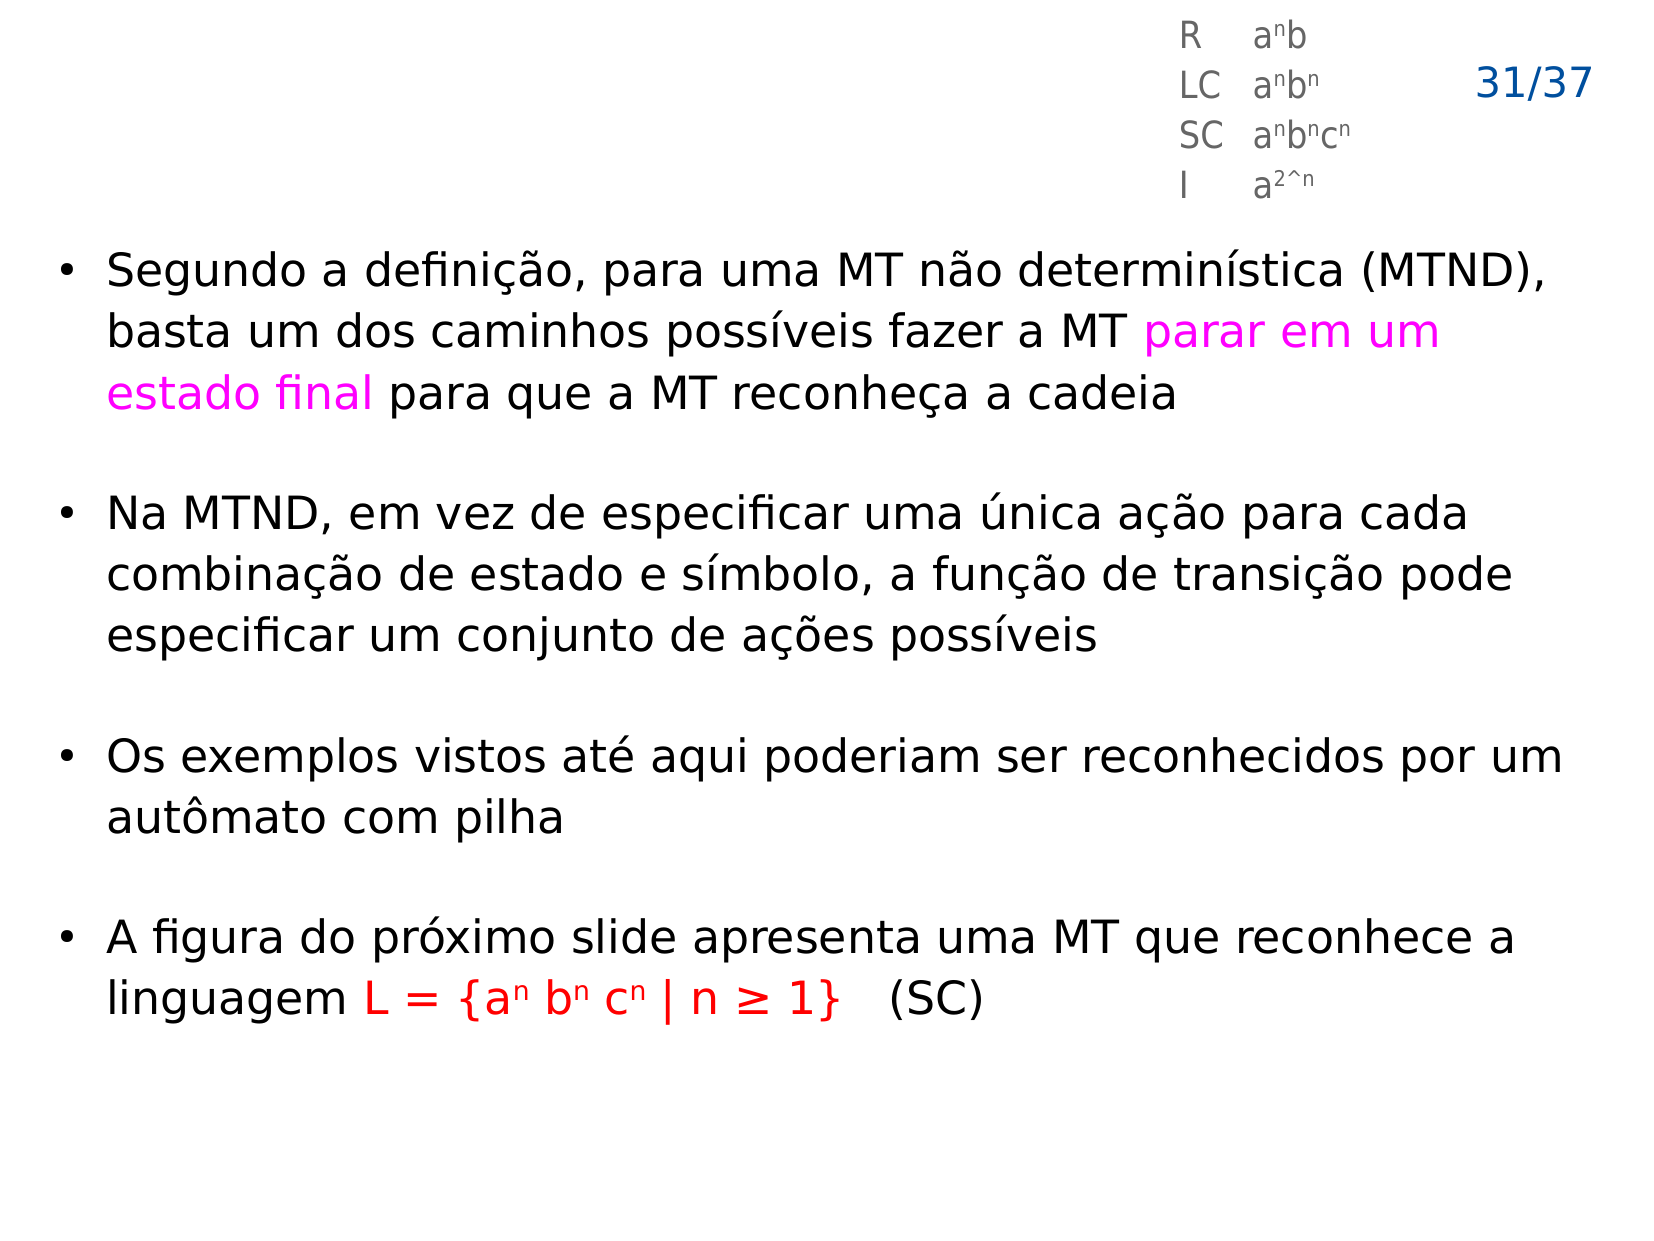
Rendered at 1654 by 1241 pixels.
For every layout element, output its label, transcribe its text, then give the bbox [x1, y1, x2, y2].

list Segundo a definição, para uma MT não determinística (MTND), basta um dos caminhos possíveis fazer a MT parar em um estado final para que a MT reconheça a cadeia Na MTND, em vez de especificar uma única ação para cada combinação de estado e símbolo, a função de transição pode especificar um conjunto de ações possíveis Os exemplos vistos até aqui poderiam ser reconhecidos por um autômato com pilha A figura do próximo slide apresenta uma MT que reconhece a linguagem L = {an bn cn | n ≥ 1} (SC) [59, 236, 1595, 1211]
text_box R anb LC anbn SC anbncn I a2^n [1164, 0, 1422, 215]
